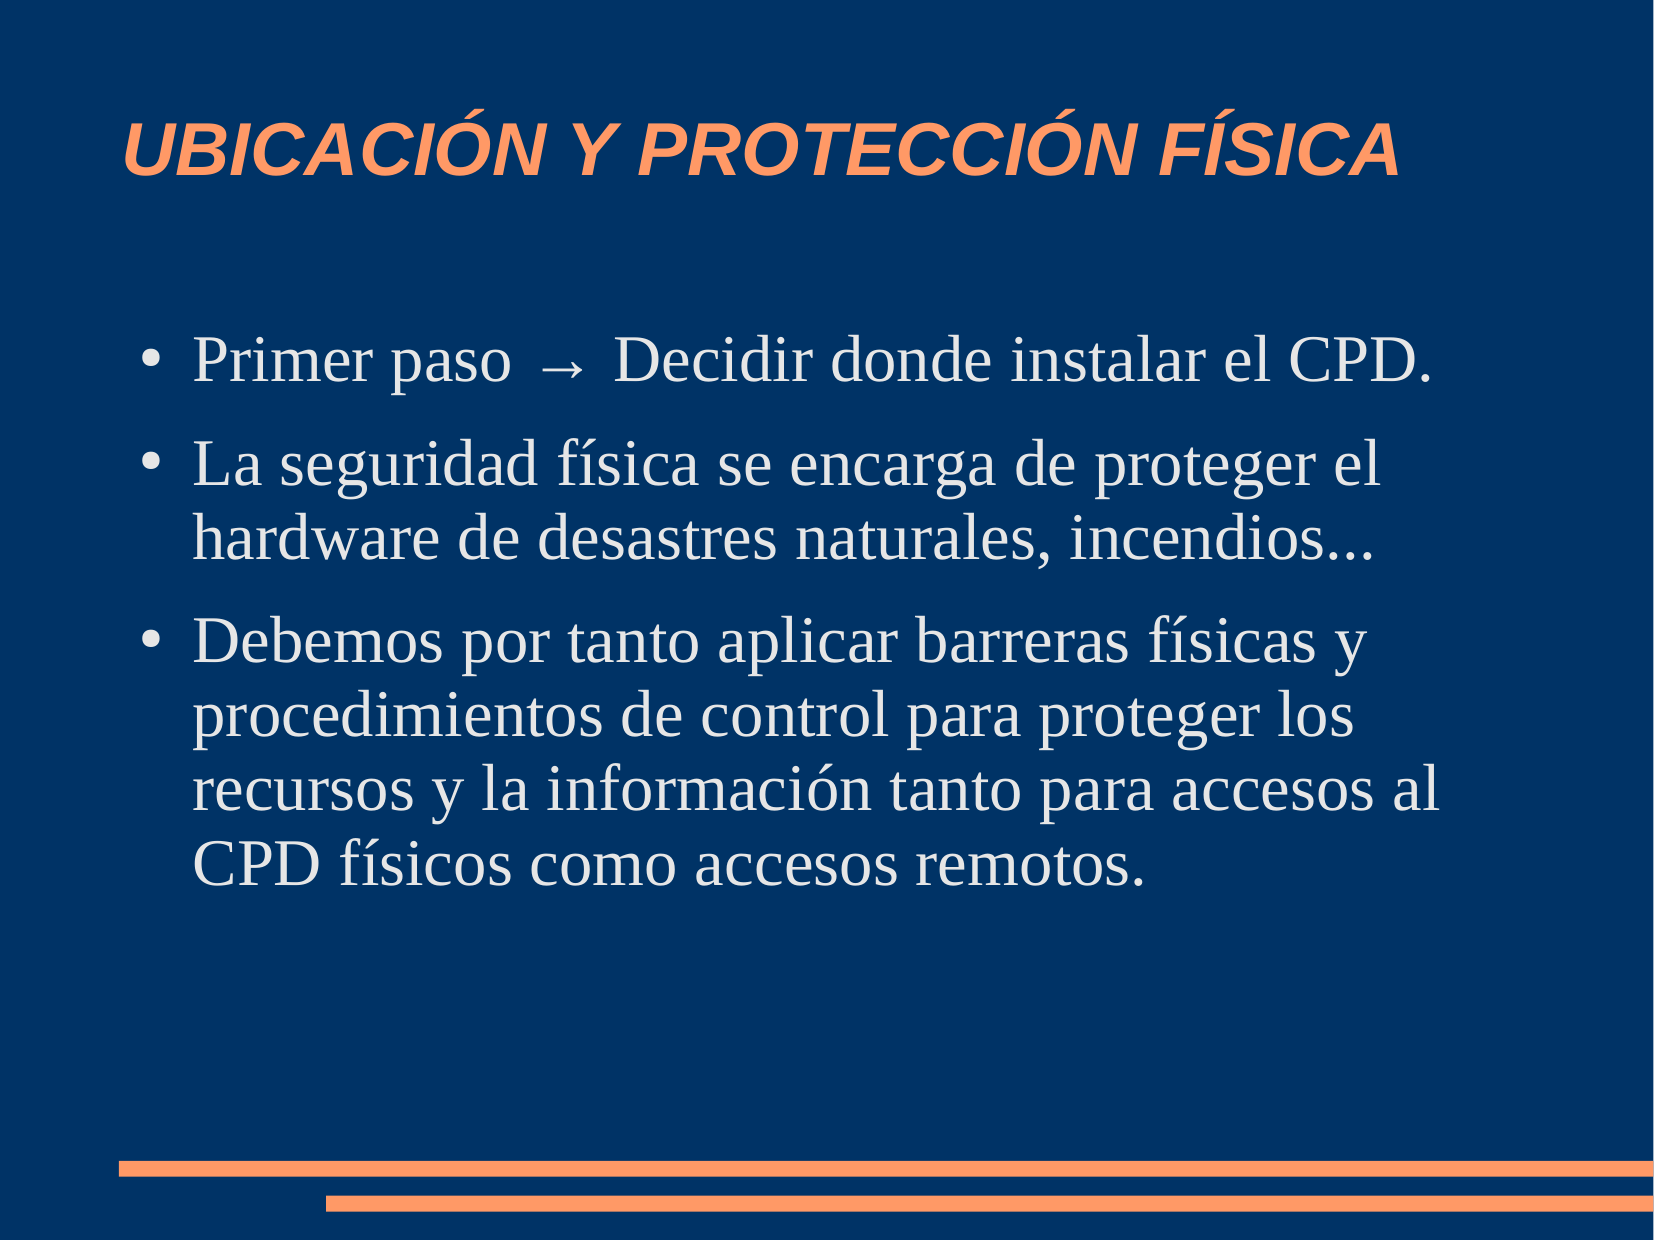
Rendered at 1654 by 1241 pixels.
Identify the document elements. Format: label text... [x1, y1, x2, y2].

title UBICACIÓN Y PROTECCIÓN FÍSICA [121, 53, 1534, 246]
list Primer paso → Decidir donde instalar el CPD. La seguridad física se encarga de proteger el hardware de desastres naturales, incendios... Debemos por tanto aplicar barreras físicas y procedimientos de control para proteger los recursos y la información tanto para accesos al CPD físicos como accesos remotos. [121, 322, 1561, 1118]
